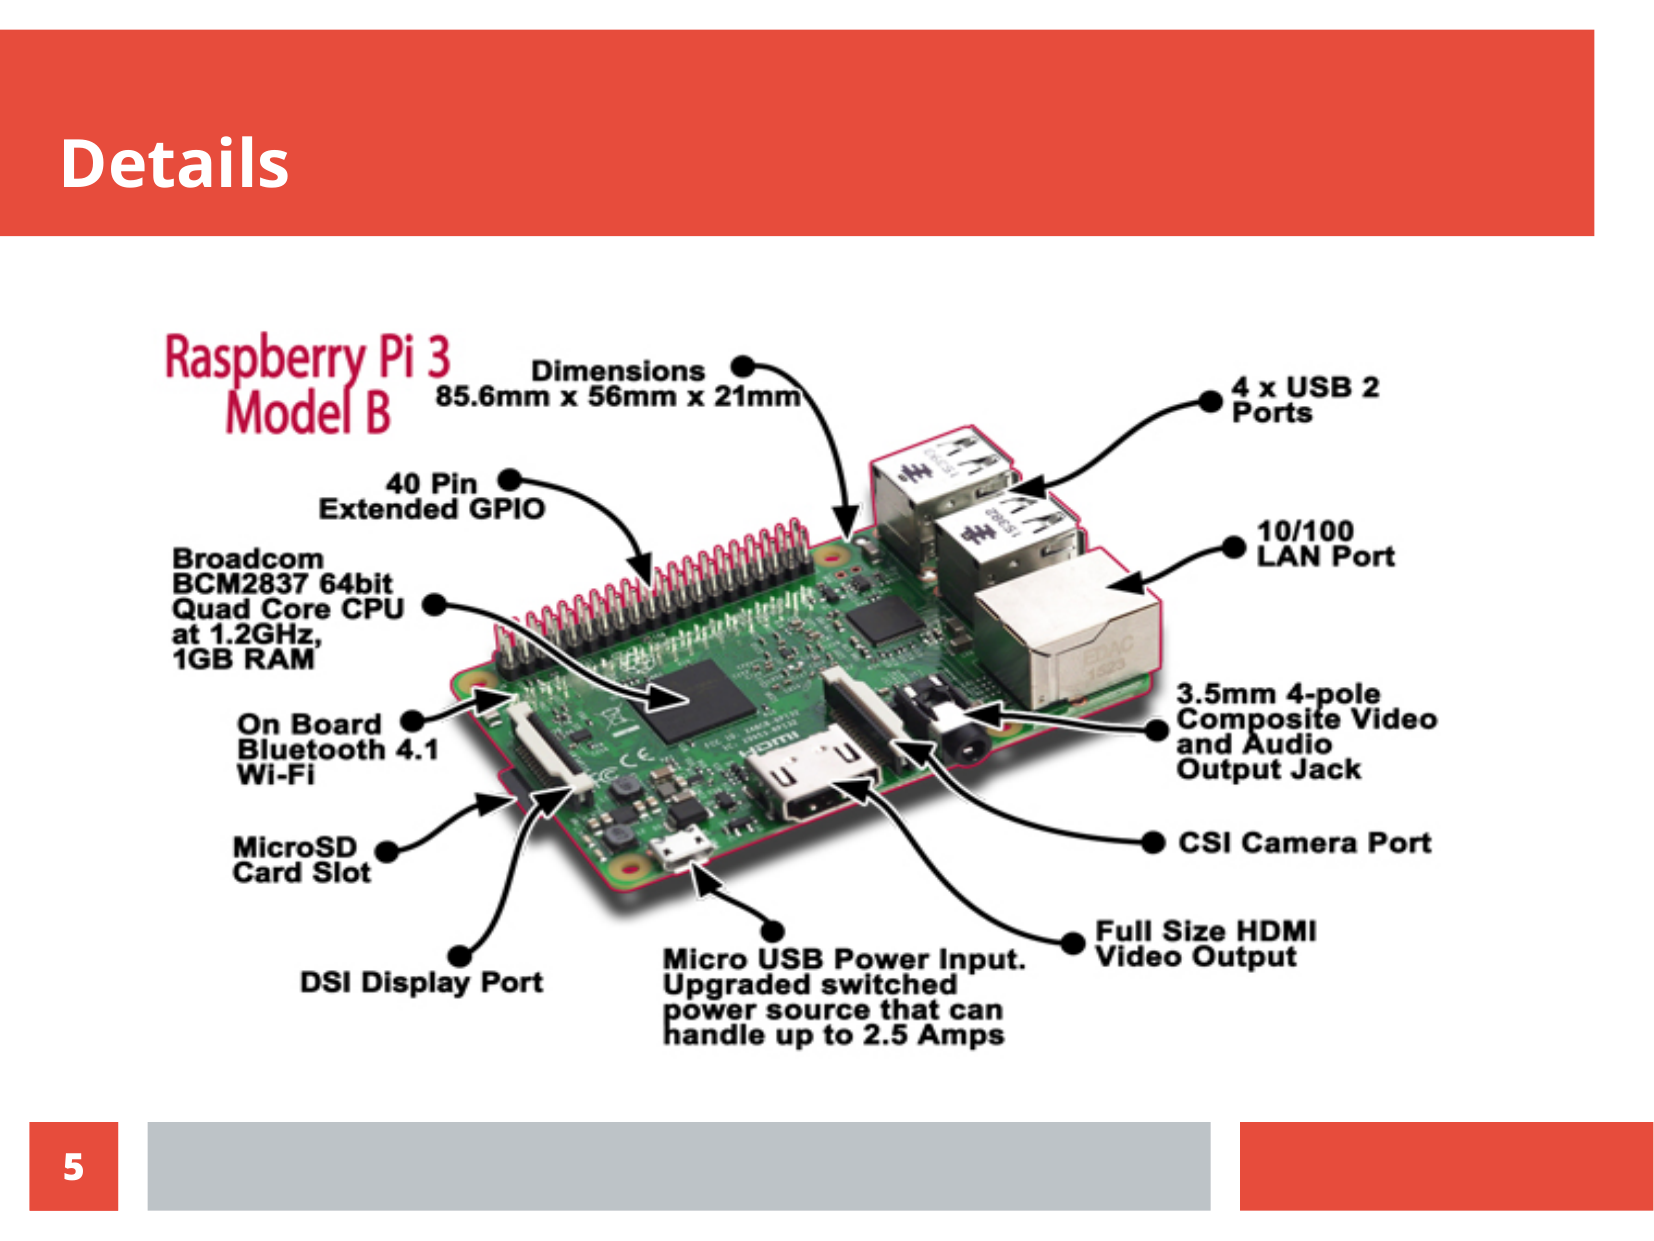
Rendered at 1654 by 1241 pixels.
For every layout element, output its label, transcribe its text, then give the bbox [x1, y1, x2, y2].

picture [135, 314, 1441, 1065]
title Details [59, 59, 1595, 207]
